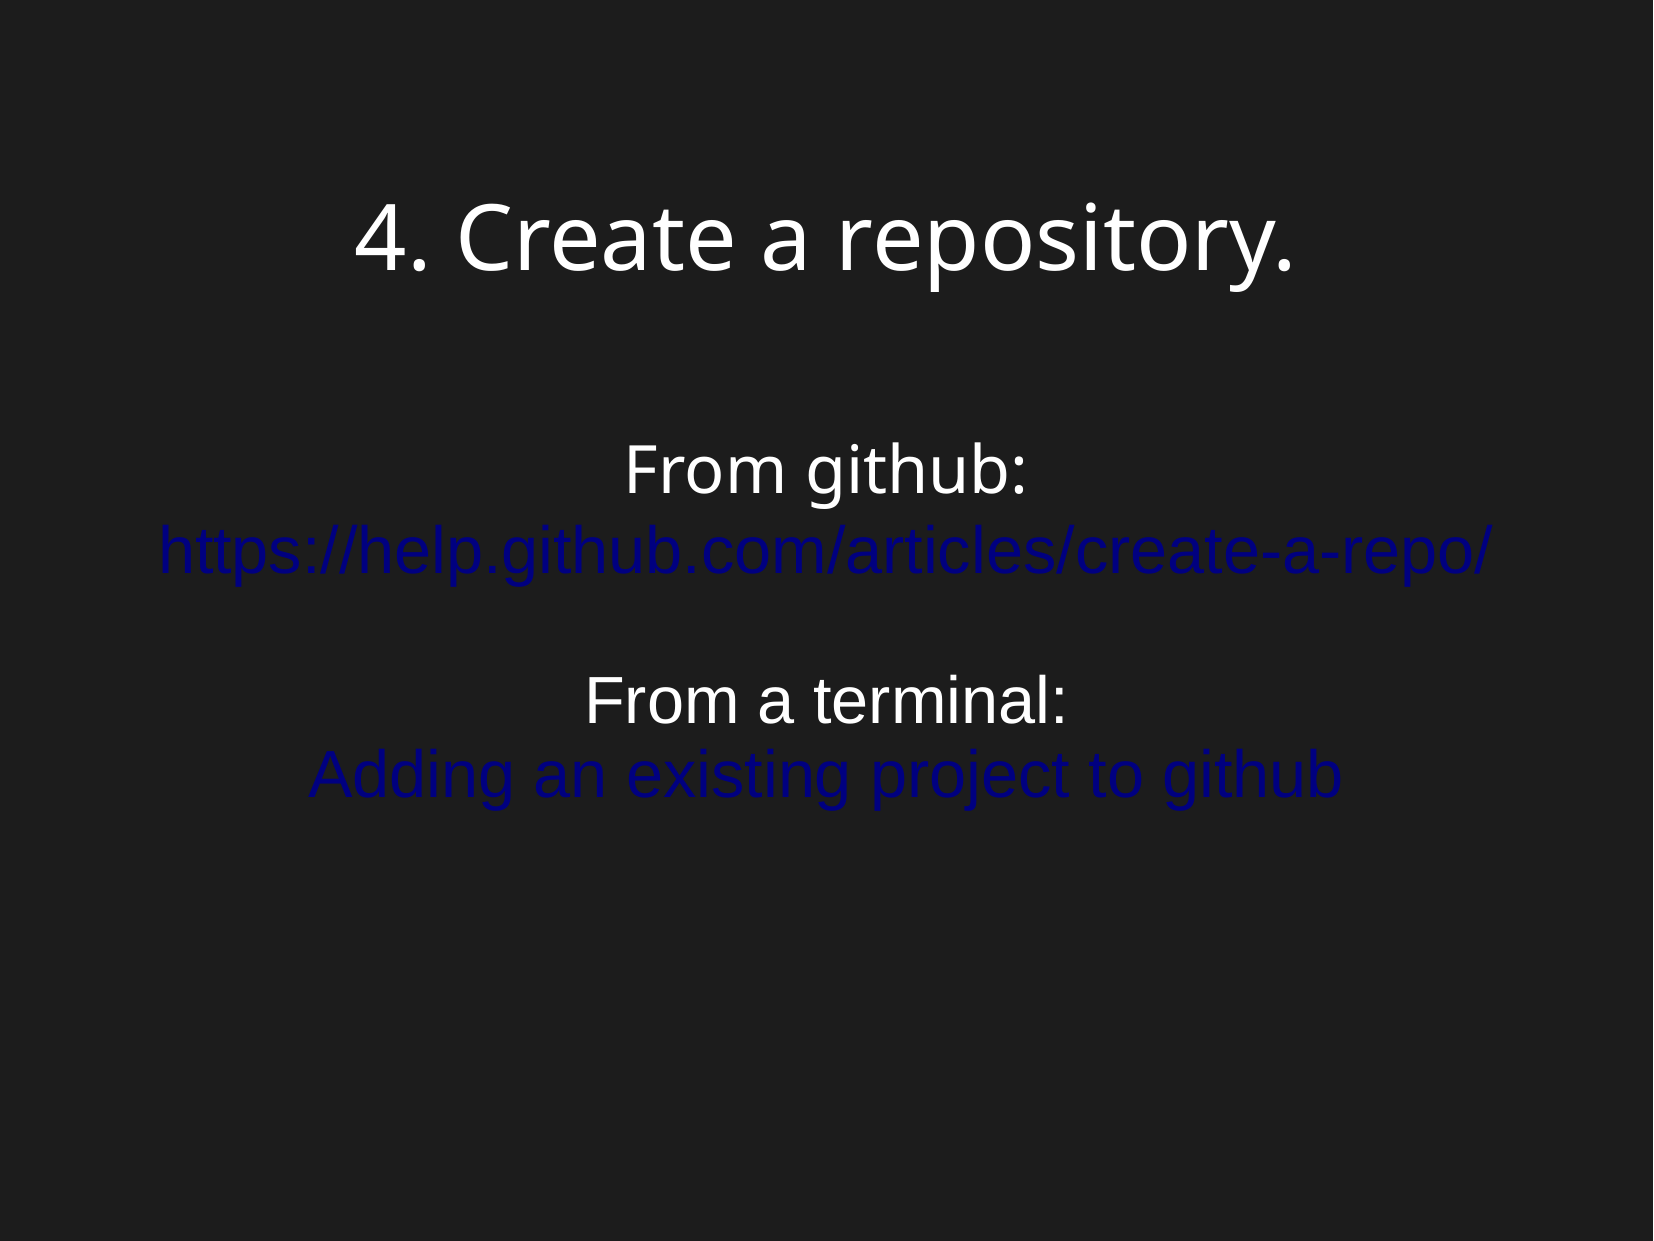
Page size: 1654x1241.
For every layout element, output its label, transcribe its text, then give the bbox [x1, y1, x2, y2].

subtitle 4. Create a repository. From github: https://help.github.com/articles/create-a-repo/ From a terminal: Adding an existing project to github [82, 49, 1571, 1010]
